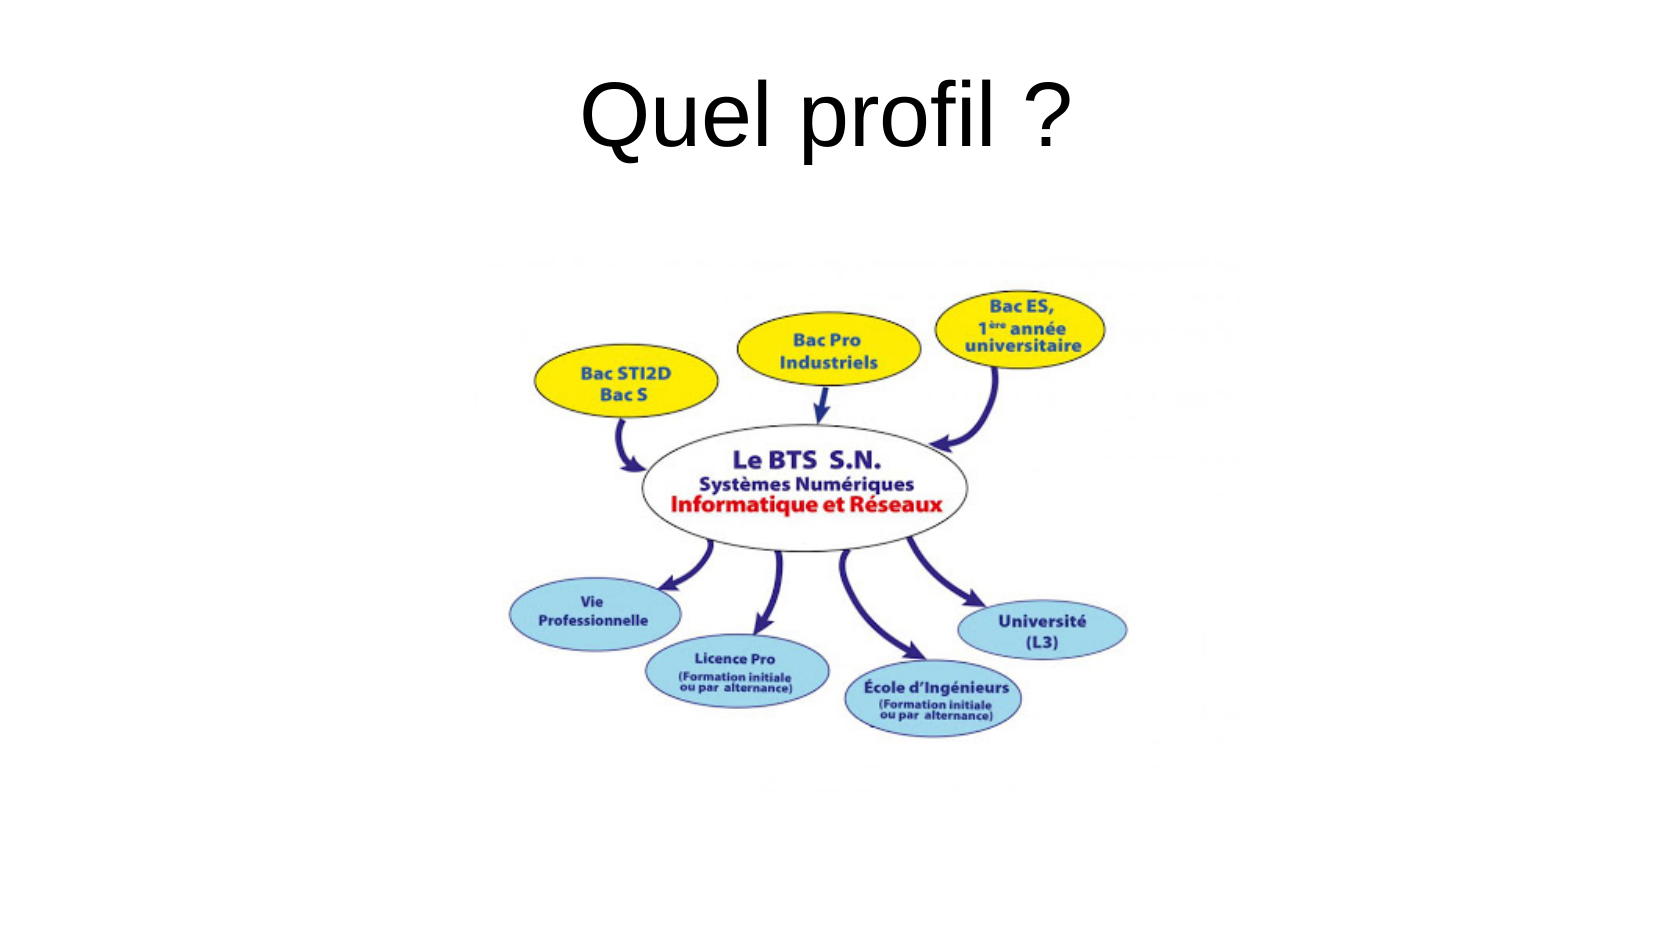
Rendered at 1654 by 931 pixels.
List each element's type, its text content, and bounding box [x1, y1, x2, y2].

title Quel profil ? [82, 37, 1571, 193]
picture [440, 255, 1241, 792]
